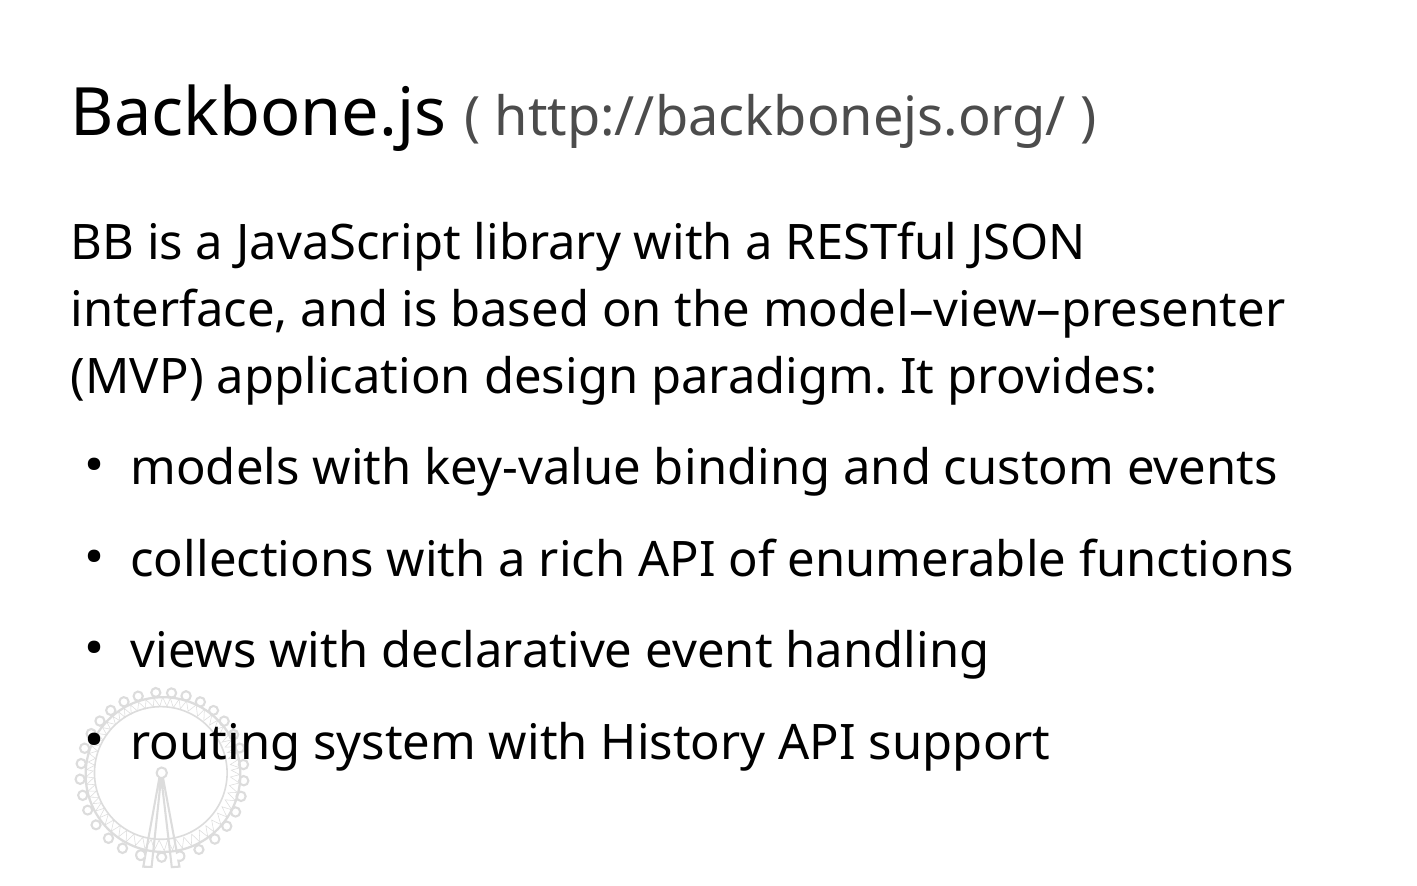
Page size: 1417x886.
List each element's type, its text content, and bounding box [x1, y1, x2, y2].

title Backbone.js ( http://backbonejs.org/ ) [70, 35, 1346, 184]
list BB is a JavaScript library with a RESTful JSON interface, and is based on the model–view–presenter (MVP) application design paradigm. It provides: models with key-value binding and custom events collections with a rich API of enumerable functions views with declarative event handling routing system with History API support [70, 207, 1318, 784]
